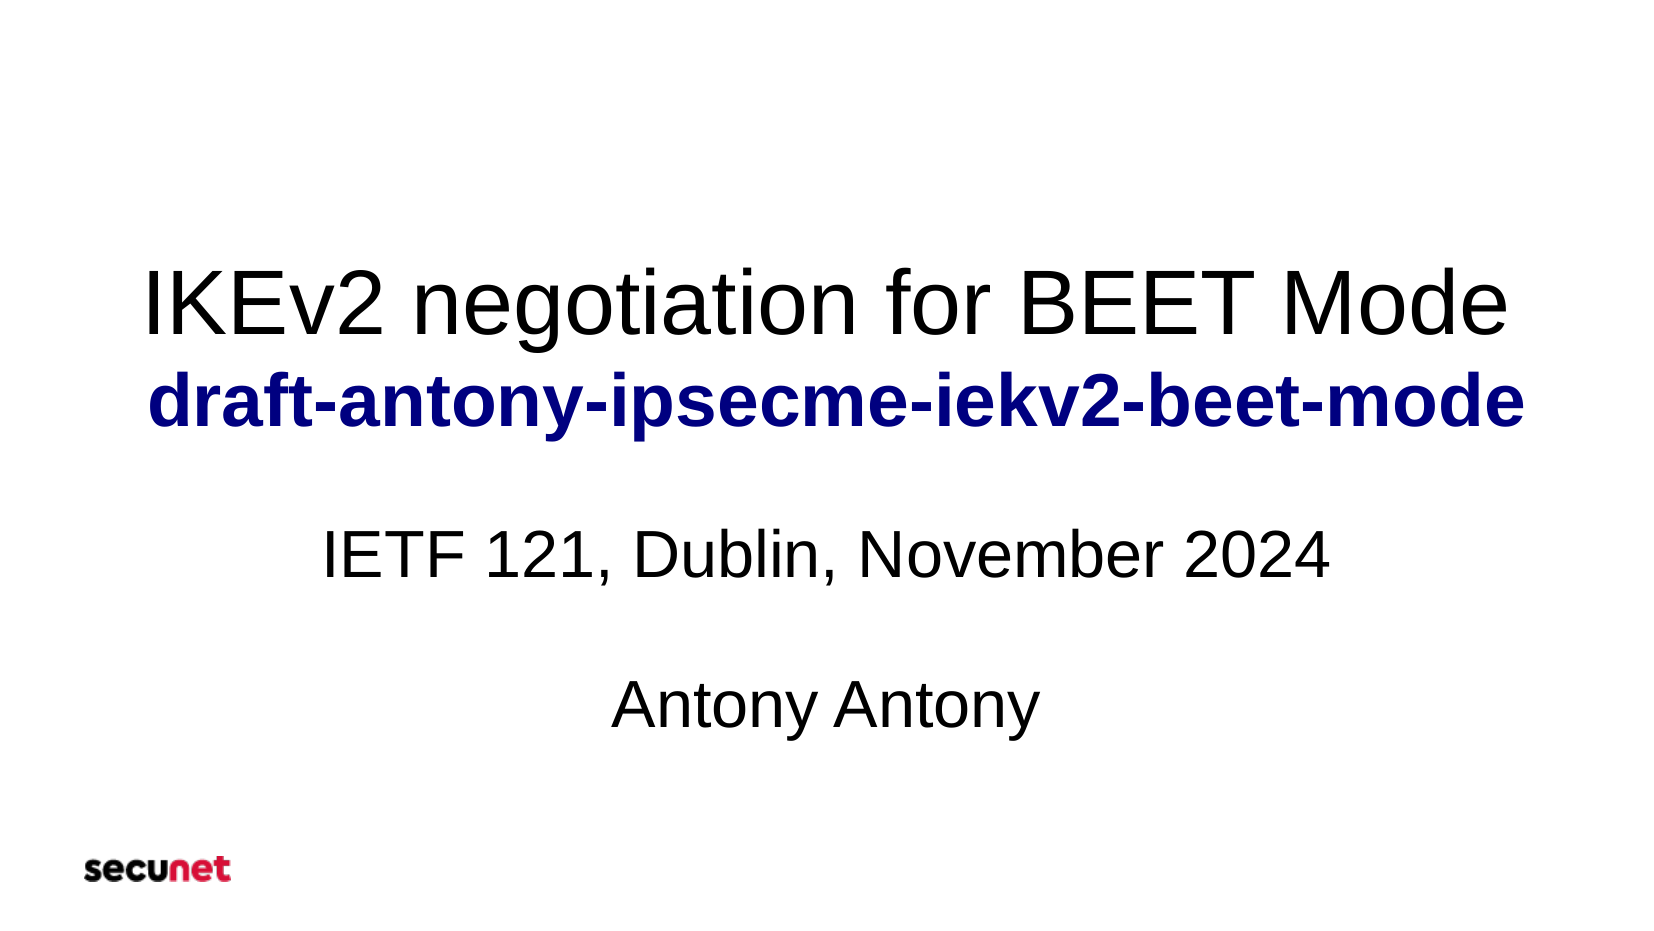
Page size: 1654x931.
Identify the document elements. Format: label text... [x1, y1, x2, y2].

picture [84, 856, 231, 882]
subtitle IKEv2 negotiation for BEET Mode draft-antony-ipsecme-iekv2-beet-mode IETF 121, Dublin, November 2024 Antony Antony [82, 174, 1571, 800]
